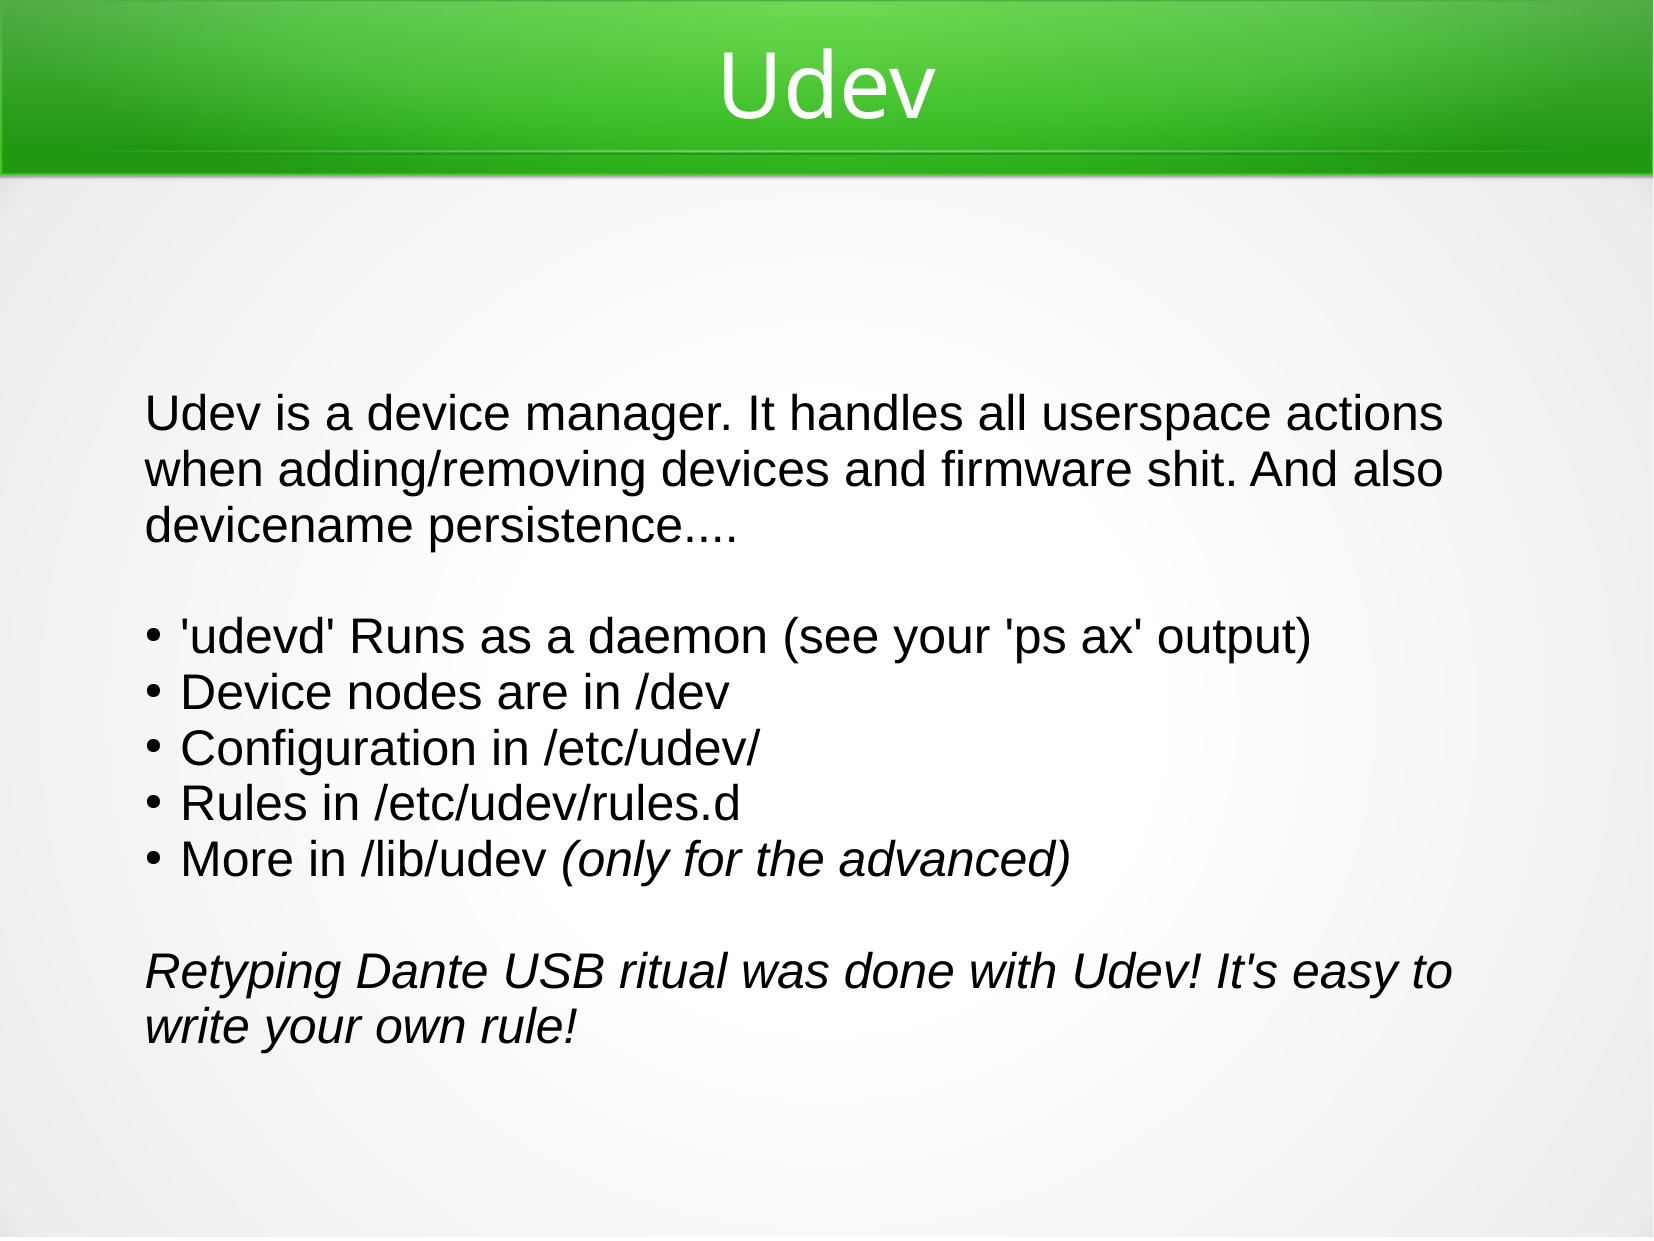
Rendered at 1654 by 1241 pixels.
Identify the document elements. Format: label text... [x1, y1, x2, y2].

text_box Udev is a device manager. It handles all userspace actions when adding/removing devices and firmware shit. And also devicename persistence.... 'udevd' Runs as a daemon (see your 'ps ax' output) Device nodes are in /dev Configuration in /etc/udev/ Rules in /etc/udev/rules.d More in /lib/udev (only for the advanced) Retyping Dante USB ritual was done with Udev! It's easy to write your own rule! [129, 377, 1548, 1062]
picture [0, 0, 1654, 1237]
title Udev [82, 11, 1571, 154]
